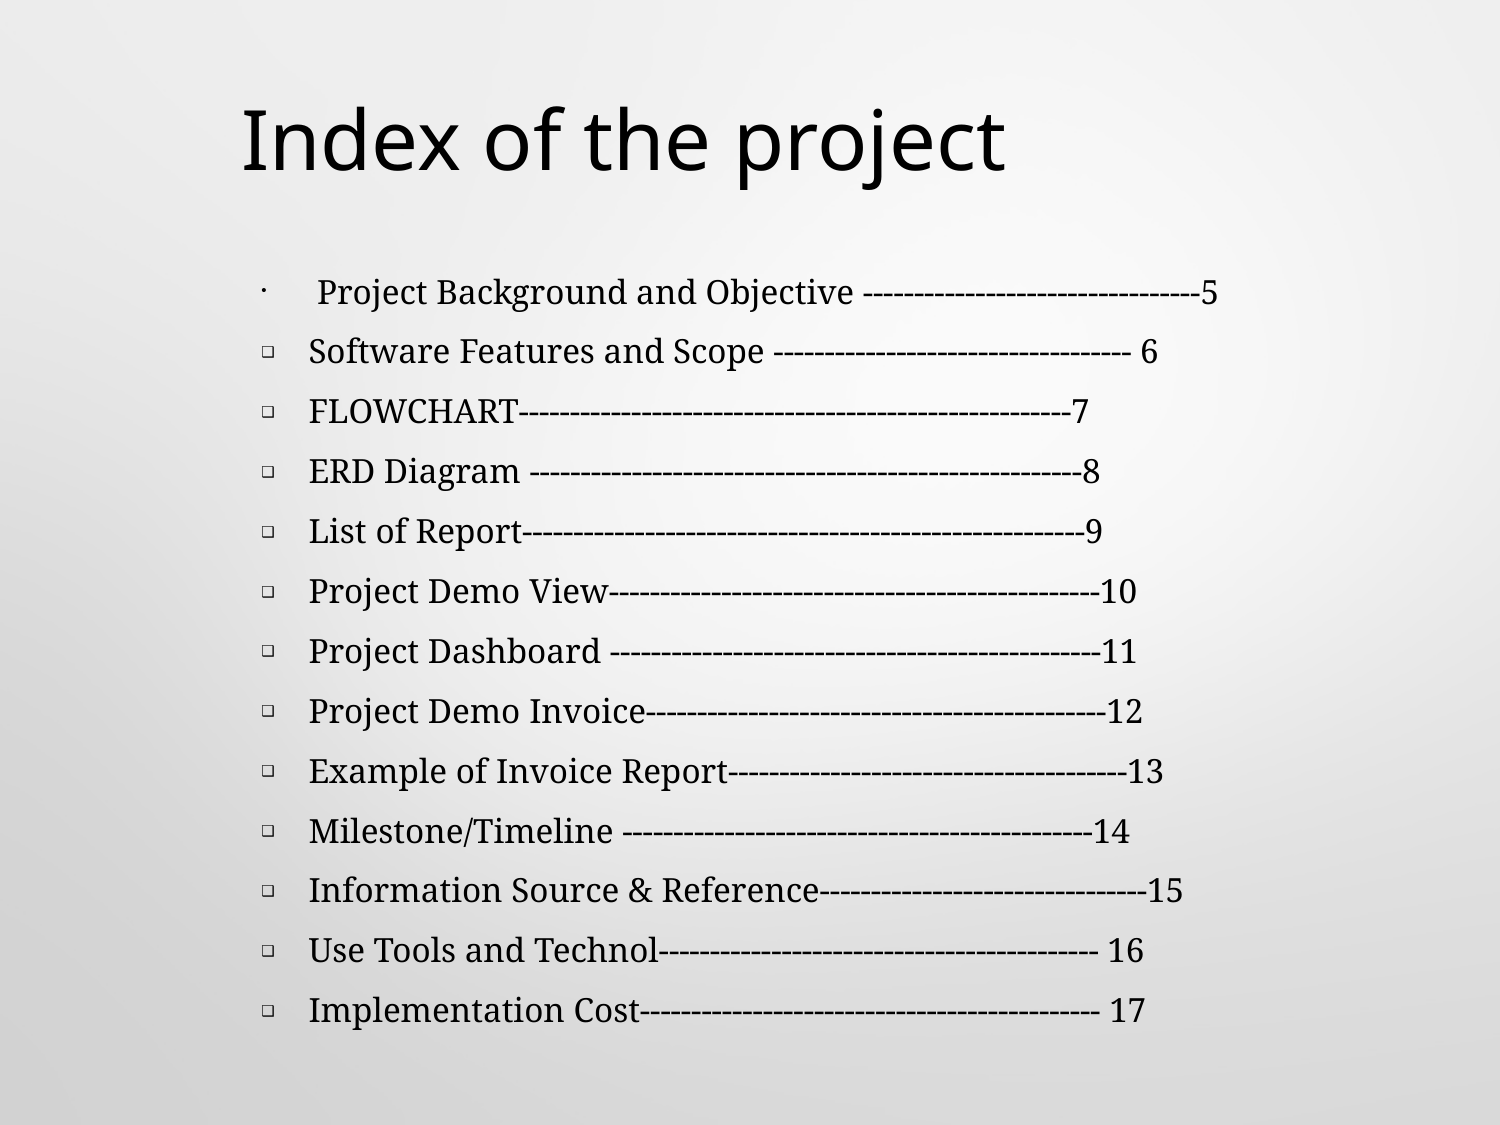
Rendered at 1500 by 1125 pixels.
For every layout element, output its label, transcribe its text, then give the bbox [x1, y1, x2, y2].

text_box Project Background and Objective ---------------------------------5 Software Features and Scope ----------------------------------- 6 FLOWCHART------------------------------------------------------7 ERD Diagram ------------------------------------------------------8 List of Report-------------------------------------------------------9 Project Demo View------------------------------------------------10 Project Dashboard ------------------------------------------------11 Project Demo Invoice---------------------------------------------12 Example of Invoice Report---------------------------------------13 Milestone/Timeline ----------------------------------------------14 Information Source & Reference--------------------------------15 Use Tools and Technol------------------------------------------- 16 Implementation Cost--------------------------------------------- 17 [247, 243, 1500, 1037]
title Index of the project [225, 79, 1500, 342]
